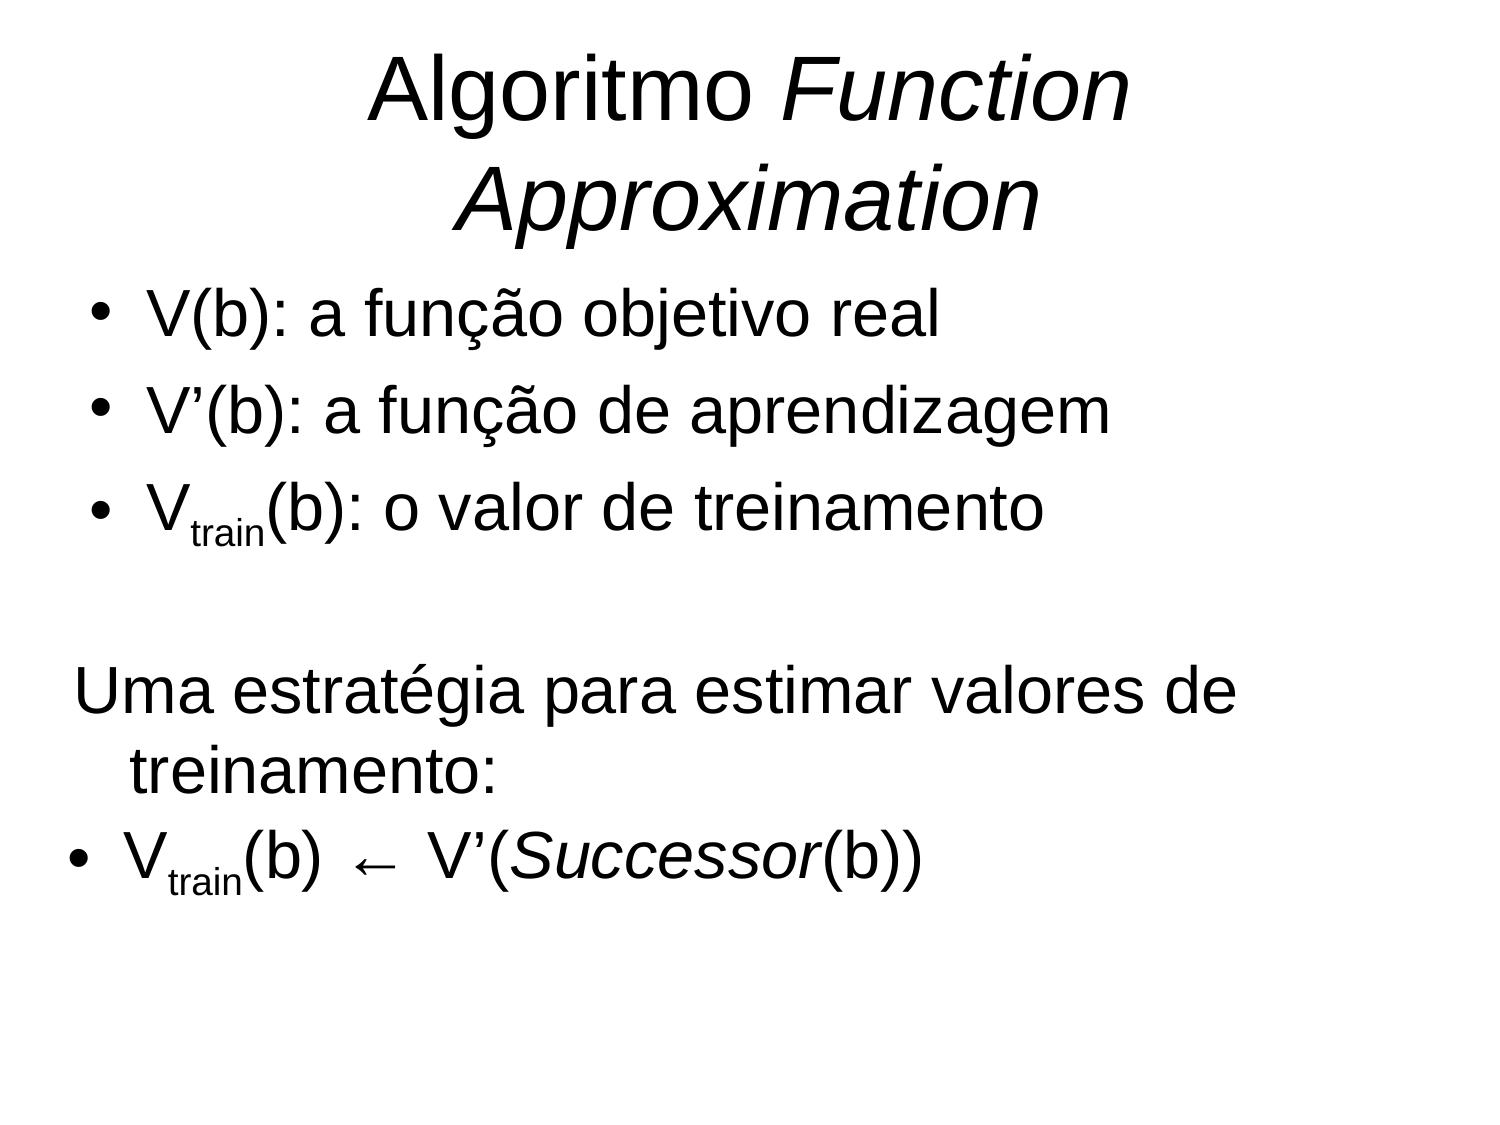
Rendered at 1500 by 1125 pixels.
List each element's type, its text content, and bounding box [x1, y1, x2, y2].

text_box Vtrain(b) ← V’(Successor(b)) [52, 804, 1403, 898]
title Algoritmo Function Approximation [75, 21, 1426, 257]
list V(b): a função objetivo real V’(b): a função de aprendizagem Vtrain(b): o valor de treinamento [75, 262, 1426, 563]
text_box Uma estratégia para estimar valores de treinamento: [58, 638, 1409, 733]
